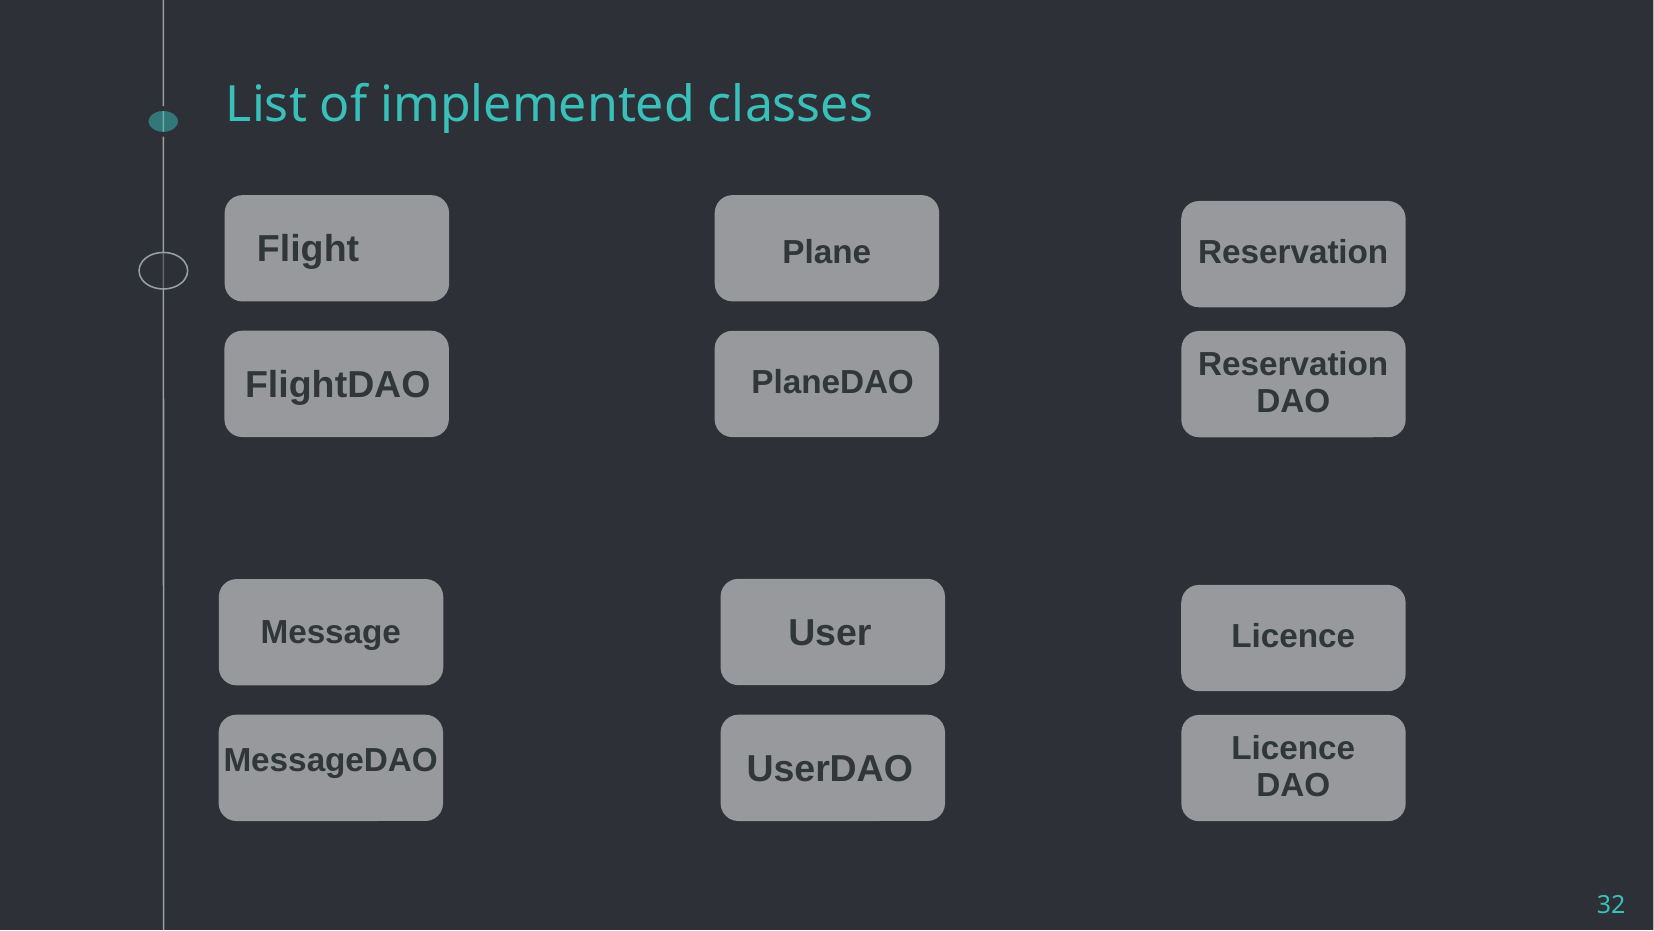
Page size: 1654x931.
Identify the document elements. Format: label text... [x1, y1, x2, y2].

text_box [1183, 428, 1404, 438]
text_box Plane [750, 226, 904, 279]
text_box [714, 195, 940, 302]
text_box [720, 578, 946, 686]
text_box Licence [1163, 610, 1424, 668]
text_box UserDAO [714, 739, 945, 797]
text_box Flight [242, 220, 432, 278]
text_box [218, 714, 444, 733]
text_box [218, 579, 444, 686]
text_box FlightDAO [230, 355, 455, 414]
text_box [1181, 584, 1406, 610]
text_box PlaneDAO [702, 355, 963, 408]
text_box Licence DAO [1163, 722, 1424, 812]
text_box [714, 330, 940, 355]
text_box MessageDAO [200, 733, 461, 823]
text_box [224, 330, 449, 438]
text_box [1185, 330, 1402, 338]
text_box User [714, 604, 945, 661]
text_box [720, 714, 946, 822]
text_box Reservation [1163, 226, 1424, 284]
text_box [1181, 284, 1406, 308]
text_box Reservation DAO [1163, 338, 1424, 428]
text_box [1181, 200, 1406, 226]
text_box Message [230, 606, 432, 658]
text_box [1184, 714, 1403, 722]
text_box [1181, 668, 1406, 692]
text_box [714, 408, 940, 438]
slide_number <numéro> [1541, 873, 1641, 931]
text_box [1183, 812, 1404, 822]
title List of implemented classes [210, 84, 1451, 147]
text_box [224, 195, 450, 302]
